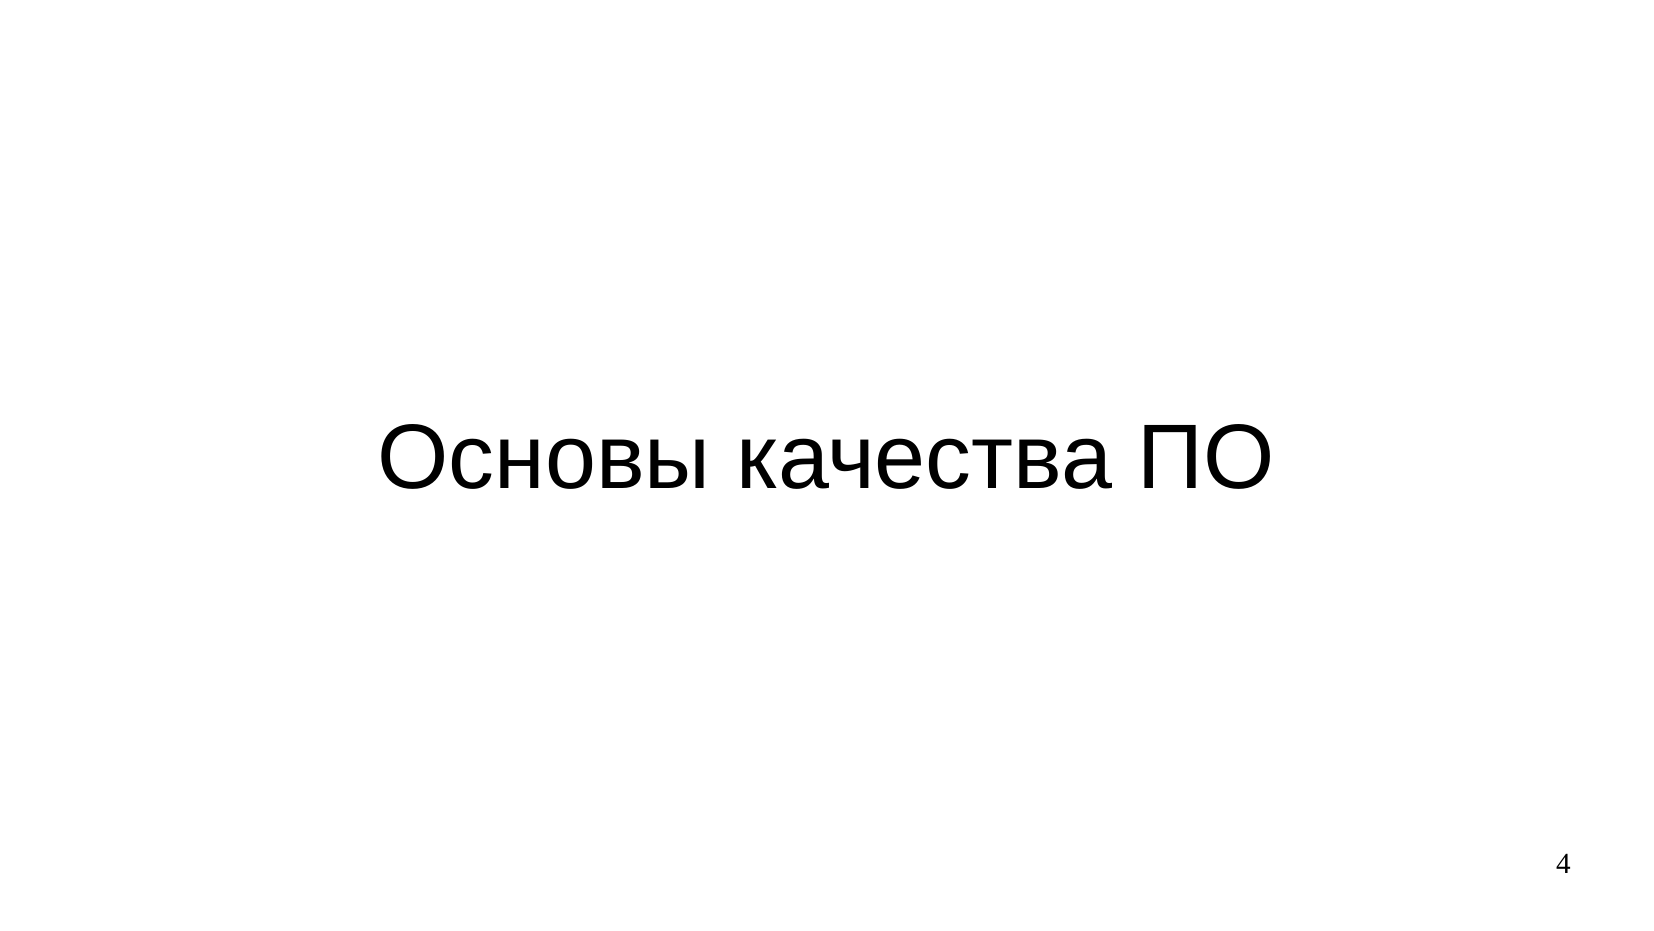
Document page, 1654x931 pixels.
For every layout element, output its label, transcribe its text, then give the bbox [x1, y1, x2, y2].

title Основы качества ПО [82, 379, 1571, 535]
